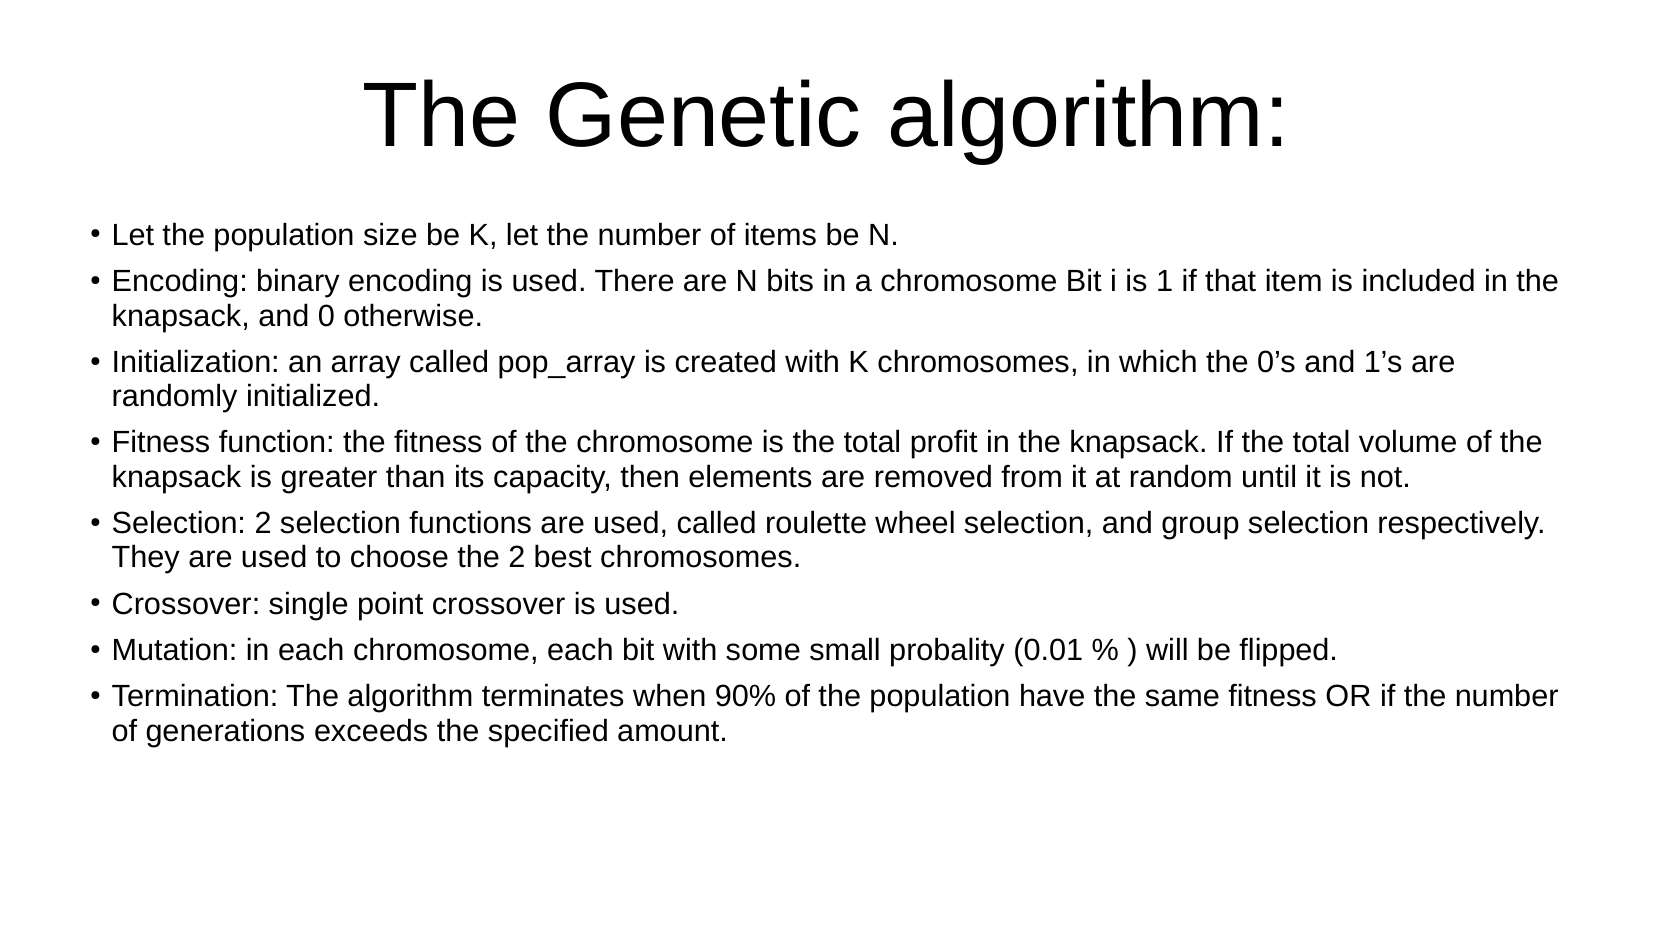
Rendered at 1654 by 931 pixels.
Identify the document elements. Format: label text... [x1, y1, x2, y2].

list Let the population size be K, let the number of items be N. Encoding: binary encoding is used. There are N bits in a chromosome Bit i is 1 if that item is included in the knapsack, and 0 otherwise. Initialization: an array called pop_array is created with K chromosomes, in which the 0’s and 1’s are randomly initialized. Fitness function: the fitness of the chromosome is the total profit in the knapsack. If the total volume of the knapsack is greater than its capacity, then elements are removed from it at random until it is not. Selection: 2 selection functions are used, called roulette wheel selection, and group selection respectively. They are used to choose the 2 best chromosomes. Crossover: single point crossover is used. Mutation: in each chromosome, each bit with some small probality (0.01 % ) will be flipped. Termination: The algorithm terminates when 90% of the population have the same fitness OR if the number of generations exceeds the specified amount. [82, 217, 1571, 758]
title The Genetic algorithm: [82, 37, 1571, 193]
